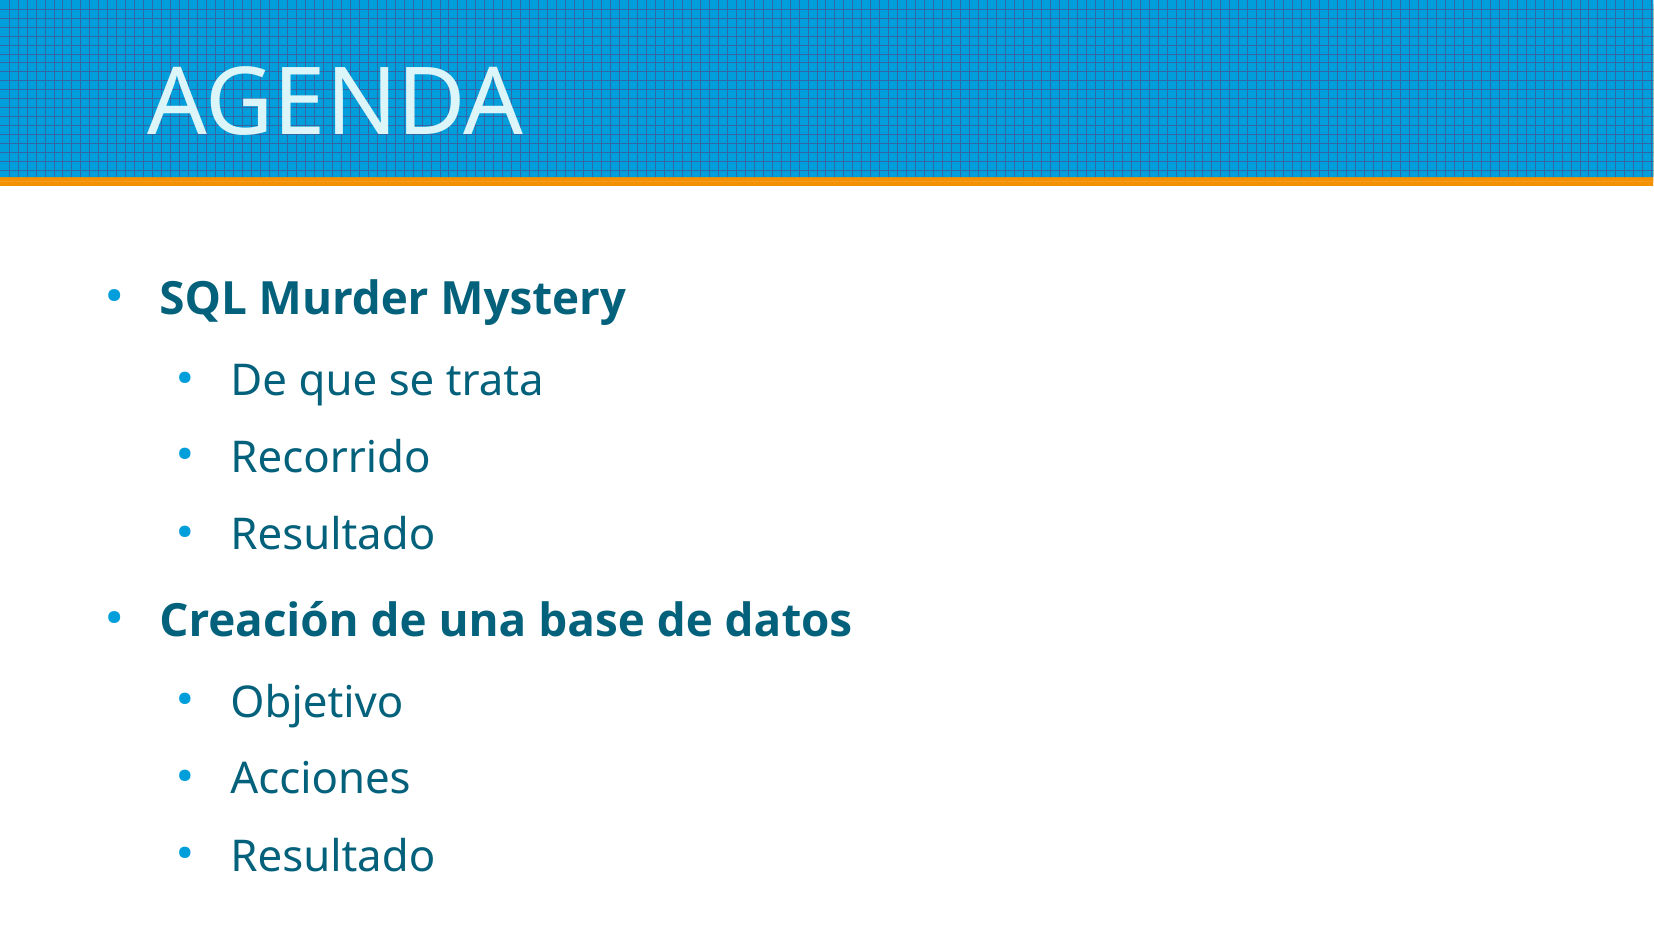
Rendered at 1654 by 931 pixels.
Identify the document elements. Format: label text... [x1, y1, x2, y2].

title AGENDA [147, 0, 1636, 163]
list SQL Murder Mystery De que se trata Recorrido Resultado Creación de una base de datos Objetivo Acciones Resultado [88, 177, 1577, 884]
